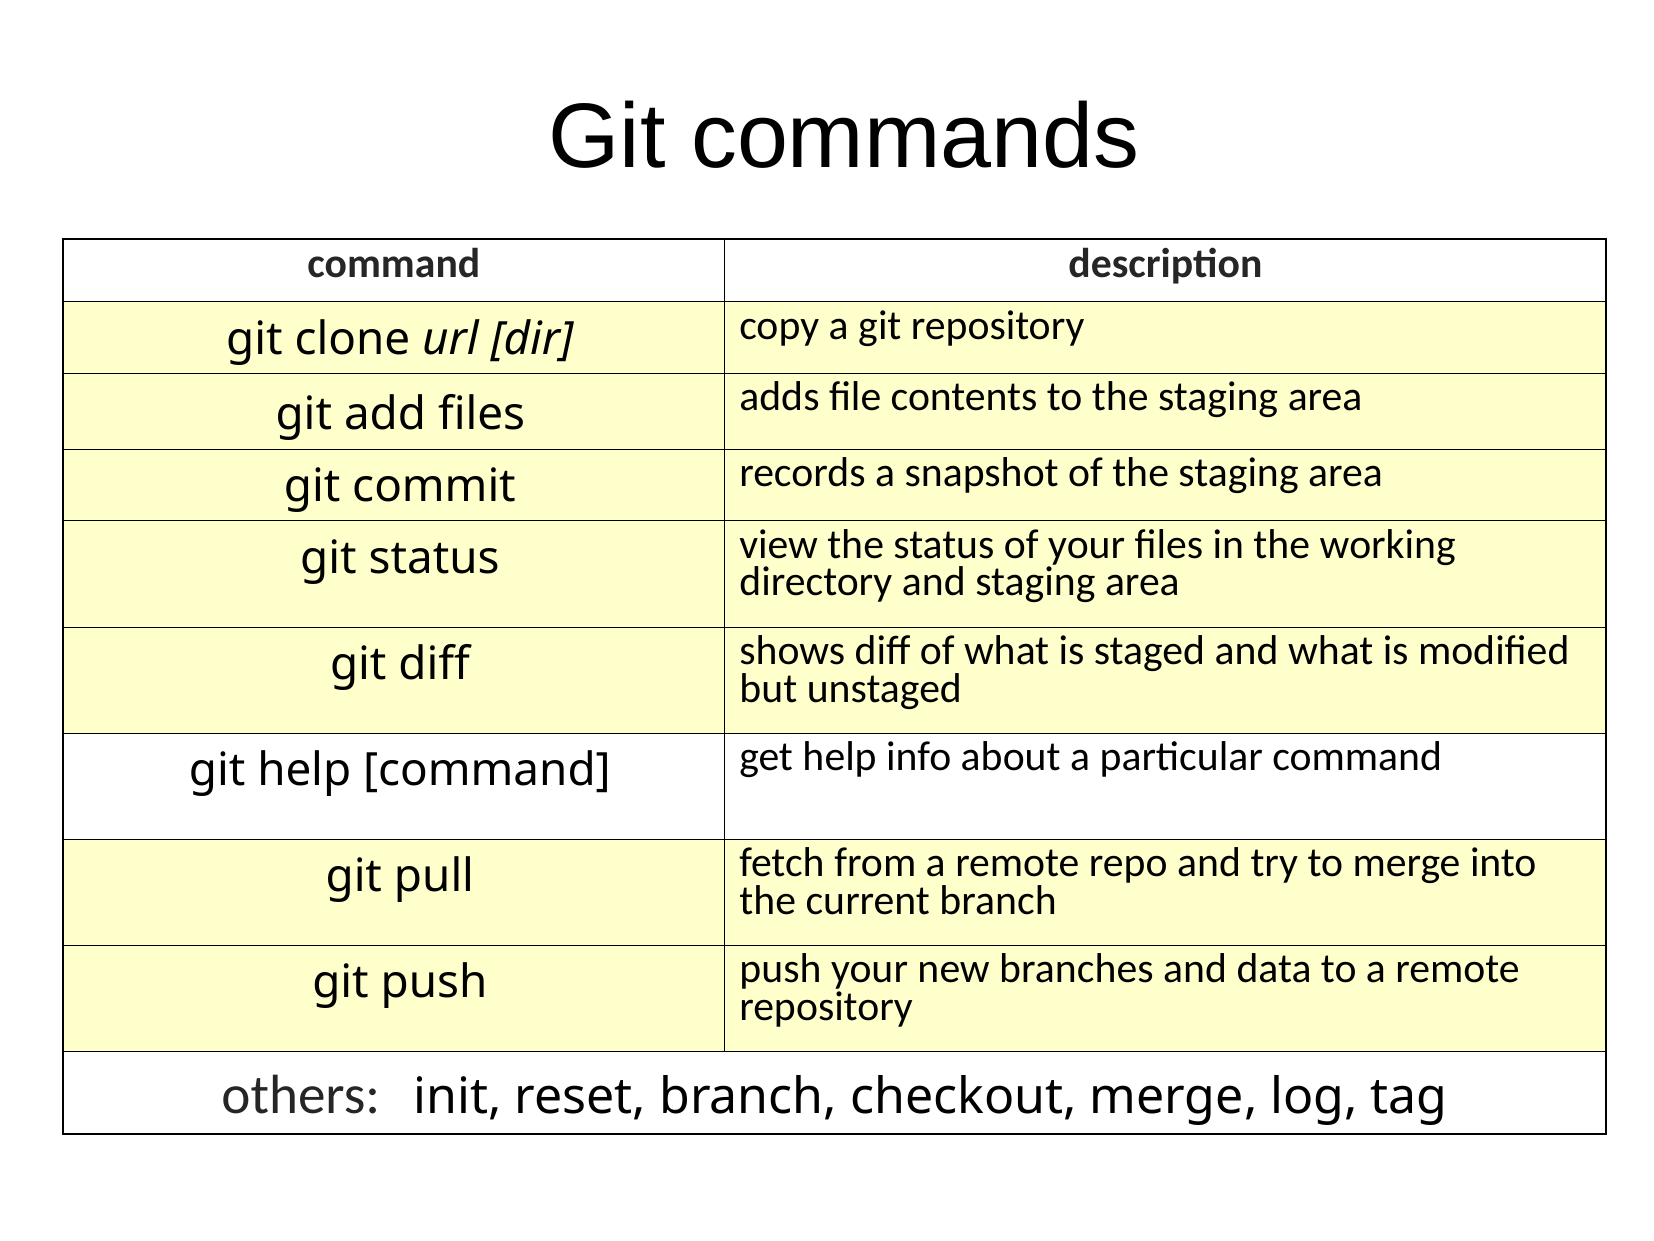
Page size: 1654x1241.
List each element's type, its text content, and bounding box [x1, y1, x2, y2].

table_header description [725, 240, 1605, 301]
table_cell adds file contents to the staging area [725, 374, 1605, 449]
table_cell get help info about a particular command [725, 734, 1605, 839]
table_cell git help [command] [64, 734, 724, 839]
table_cell shows diff of what is staged and what is modified but unstaged [725, 628, 1605, 733]
table_cell push your new branches and data to a remote repository [725, 946, 1605, 1051]
table_cell view the status of your files in the working directory and staging area [725, 521, 1605, 627]
table_cell records a snapshot of the staging area [725, 450, 1605, 520]
table_cell others: init, reset, branch, checkout, merge, log, tag [64, 1052, 1605, 1133]
table_cell git add files [64, 374, 724, 449]
title Git commands [0, 27, 1654, 235]
table_cell fetch from a remote repo and try to merge into the current branch [725, 840, 1605, 945]
table_cell copy a git repository [725, 302, 1605, 373]
table_cell git diff [64, 628, 724, 733]
table_cell git status [64, 521, 724, 627]
table_header command [64, 240, 724, 301]
table_cell git pull [64, 840, 724, 945]
table_cell git clone url [dir] [64, 302, 724, 373]
table_cell git commit [64, 450, 724, 520]
table_cell git push [64, 946, 724, 1051]
